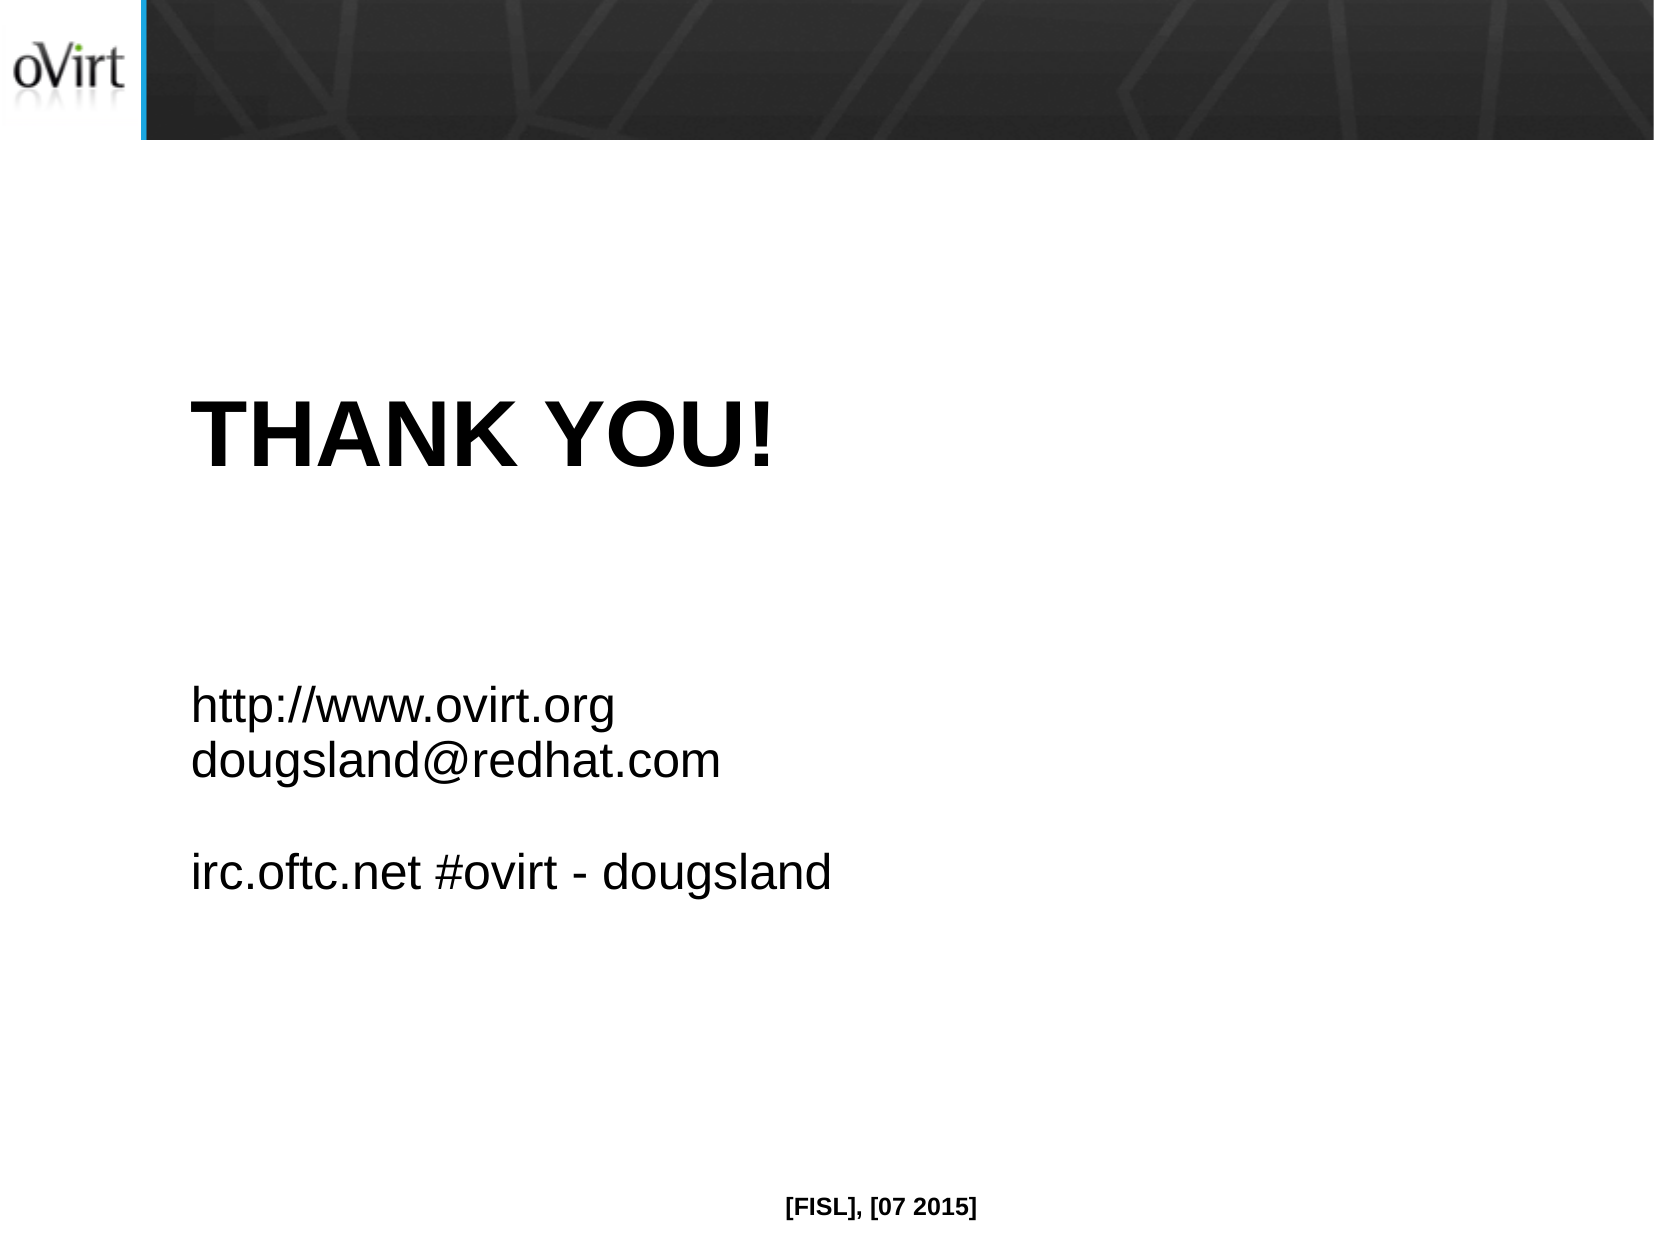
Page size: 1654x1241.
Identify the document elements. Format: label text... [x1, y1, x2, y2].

picture [0, 0, 1654, 140]
text_box http://www.ovirt.org dougsland@redhat.com irc.oftc.net #ovirt - dougsland [176, 669, 1549, 908]
text_box THANK YOU! [175, 374, 1549, 510]
